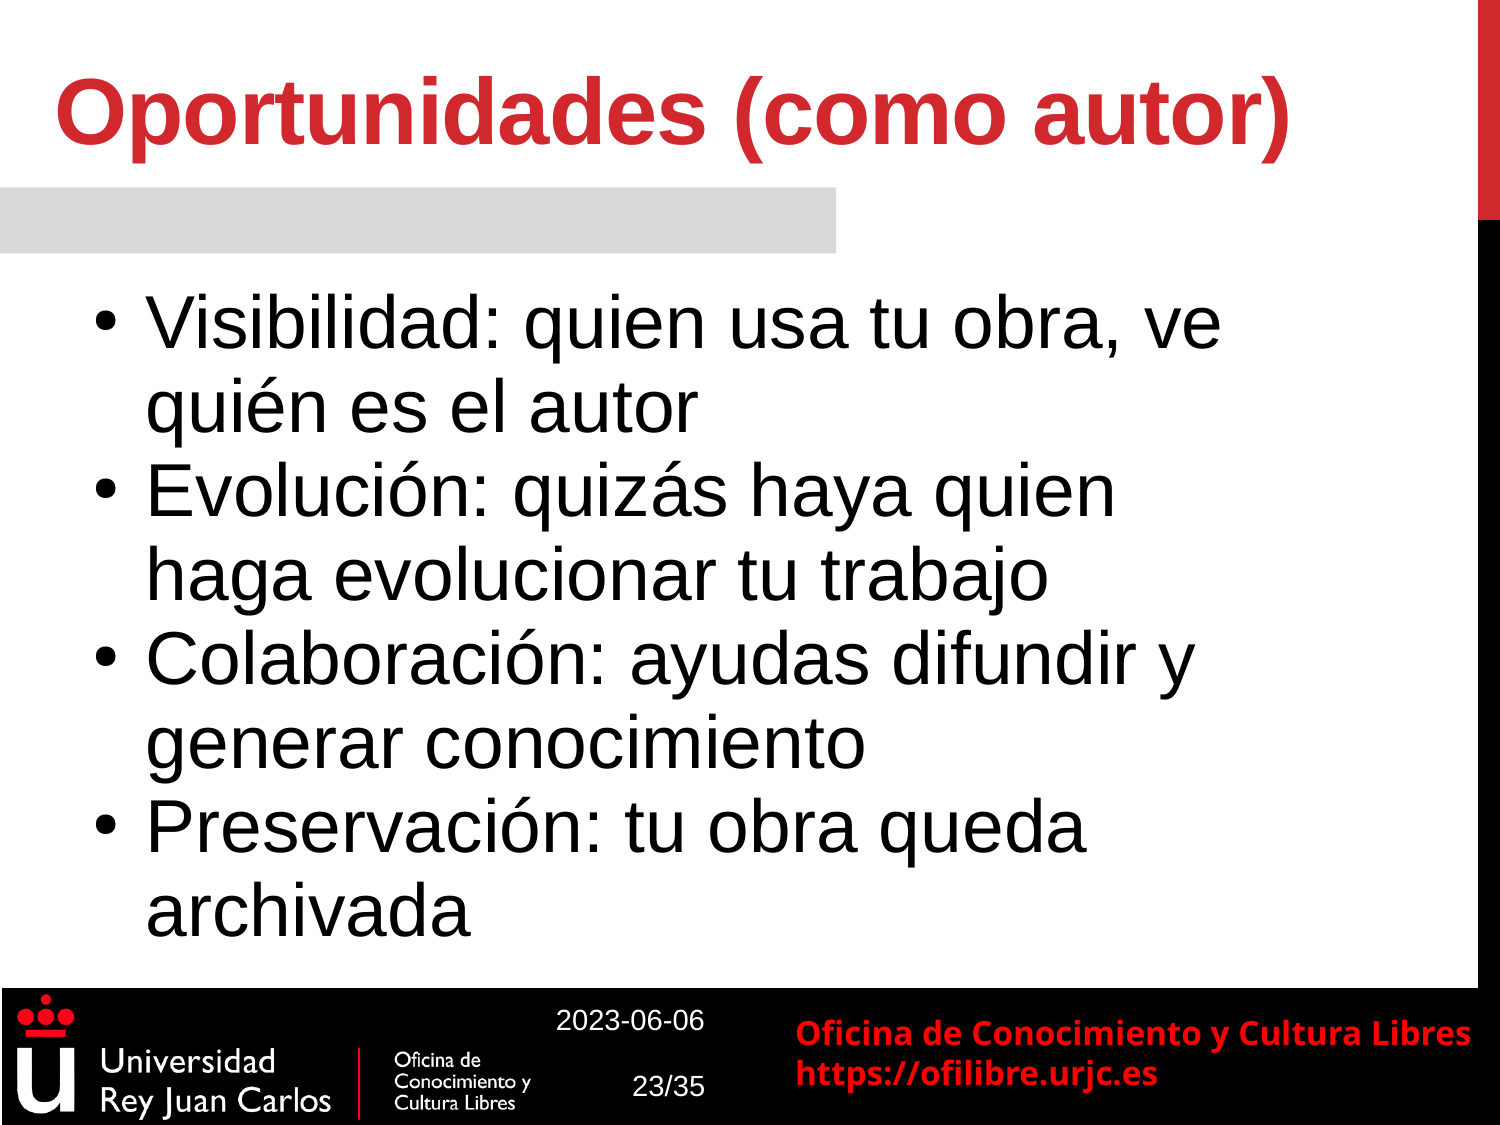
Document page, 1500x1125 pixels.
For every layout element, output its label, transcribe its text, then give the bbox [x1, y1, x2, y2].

picture [17, 994, 531, 1120]
text_box Oportunidades (como autor) [39, 24, 1366, 172]
title [75, 7, 1425, 196]
text_box Visibilidad: quien usa tu obra, ve quién es el autor Evolución: quizás haya quien haga evolucionar tu trabajo Colaboración: ayudas difundir y generar conocimiento Preservación: tu obra queda archivada [60, 273, 1254, 961]
